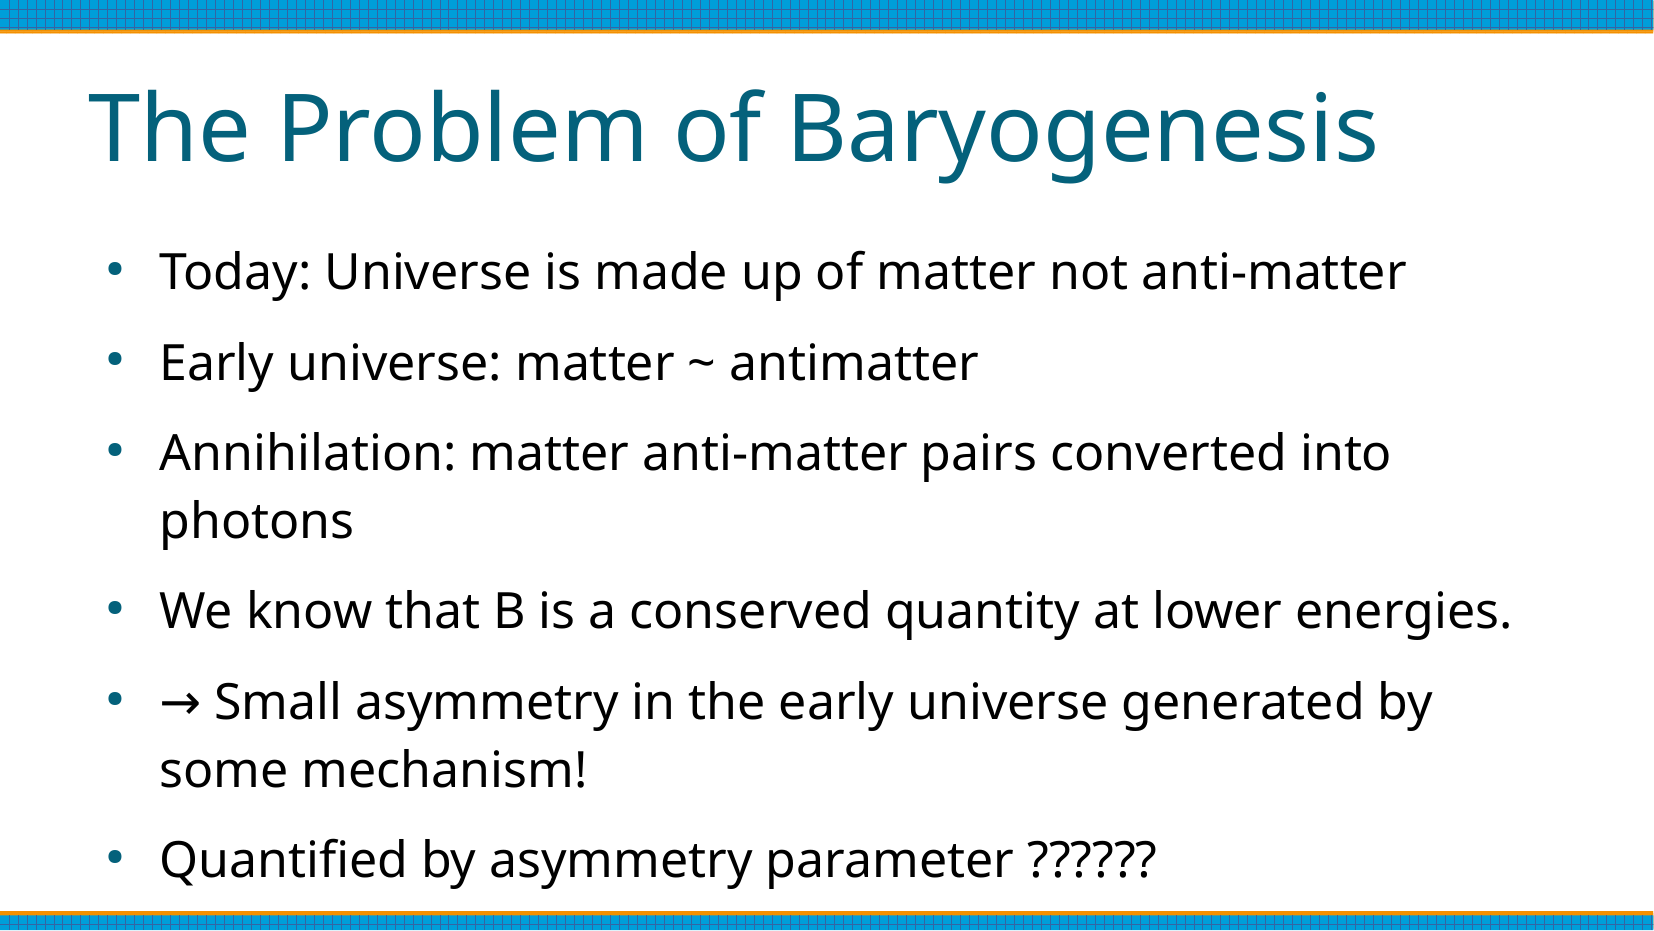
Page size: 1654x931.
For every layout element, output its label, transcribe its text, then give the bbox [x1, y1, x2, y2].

title The Problem of Baryogenesis [88, 44, 1565, 207]
list Today: Universe is made up of matter not anti-matter Early universe: matter ~ antimatter Annihilation: matter anti-matter pairs converted into photons We know that B is a conserved quantity at lower energies. → Small asymmetry in the early universe generated by some mechanism! Quantified by asymmetry parameter ?????? [88, 236, 1565, 901]
